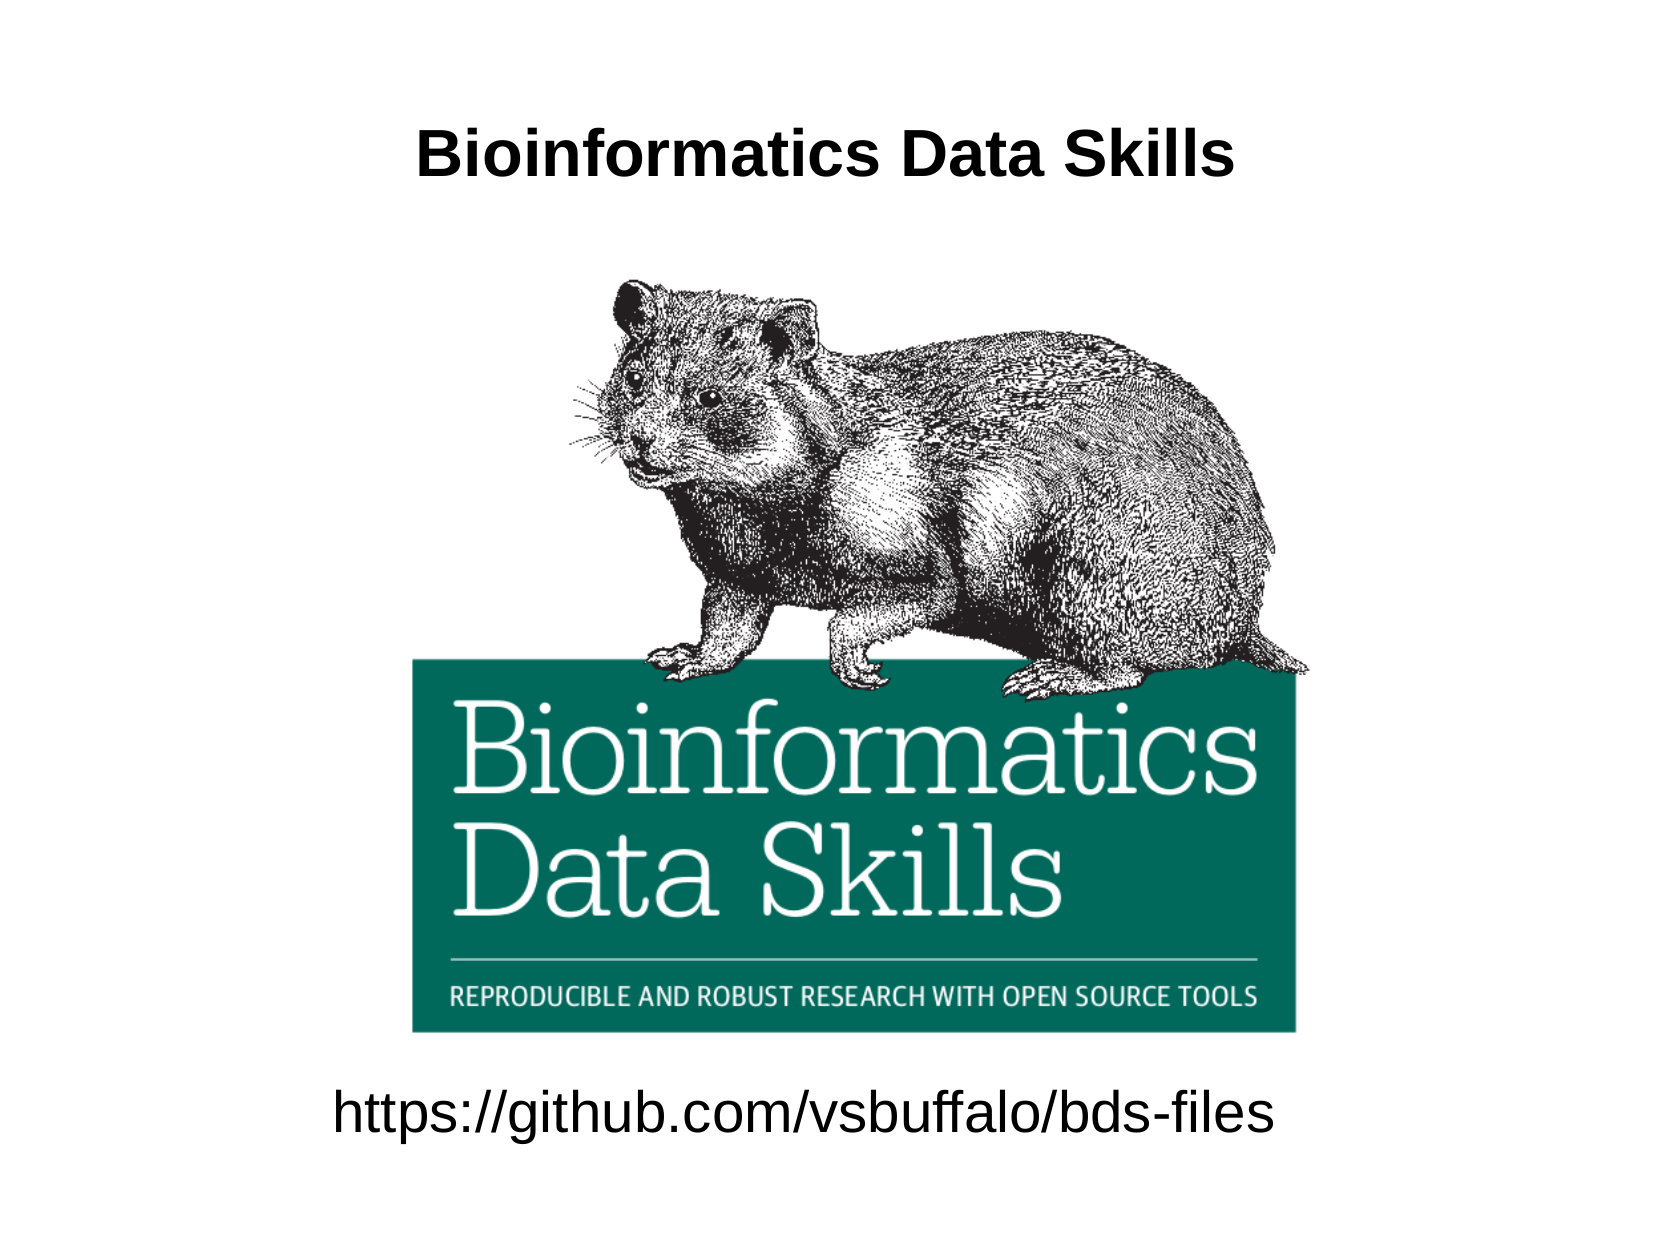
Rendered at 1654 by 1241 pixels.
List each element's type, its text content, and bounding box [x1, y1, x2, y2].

text_box https://github.com/vsbuffalo/bds-files [29, 1063, 1580, 1160]
picture [354, 256, 1351, 1063]
title Bioinformatics Data Skills [82, 49, 1571, 257]
